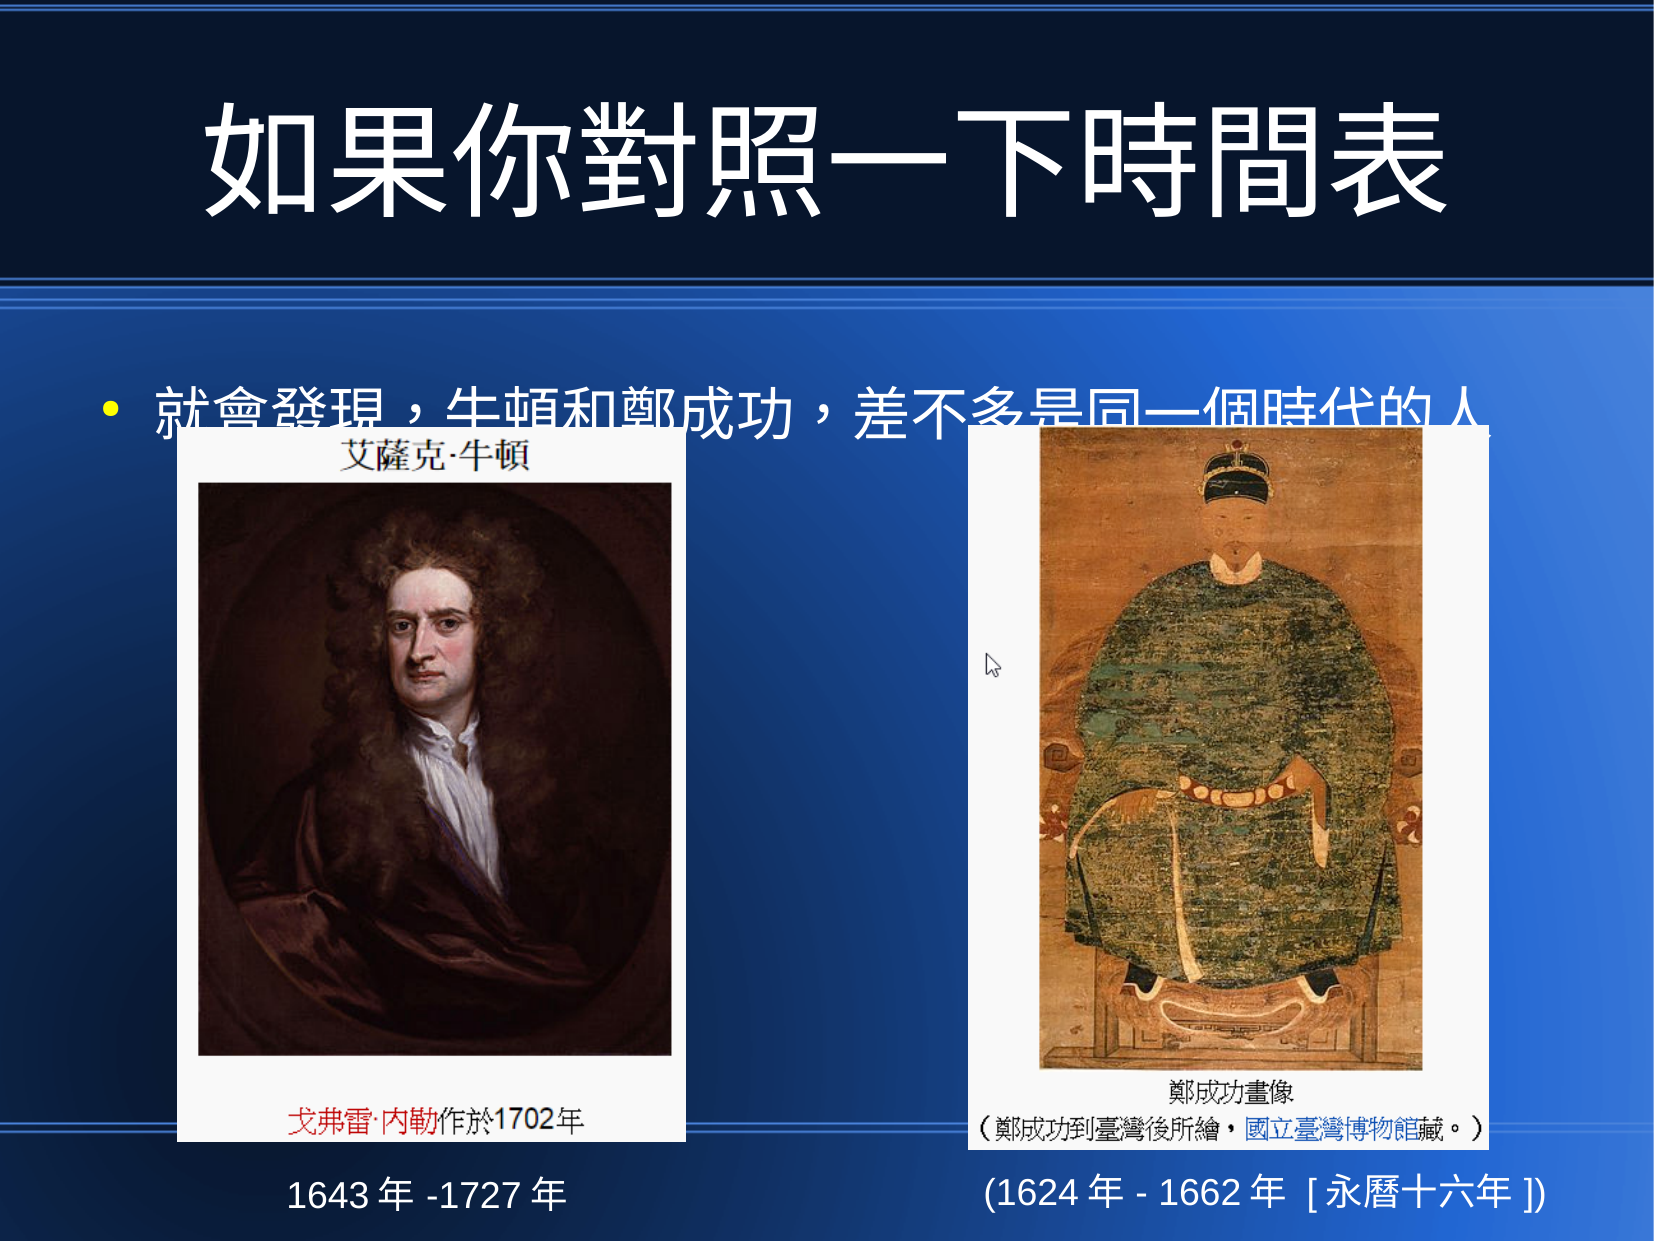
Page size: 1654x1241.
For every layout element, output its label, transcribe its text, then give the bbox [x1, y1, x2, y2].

picture [177, 427, 686, 1142]
picture [968, 425, 1489, 1150]
picture [0, 0, 1654, 1241]
text_box (1624年- 1662年 [永曆十六年]) [968, 1154, 1583, 1241]
text_box 1643年-1727年 [271, 1157, 615, 1229]
list 就會發現，牛頓和鄭成功，差不多是同一個時代的人 [82, 325, 1571, 1241]
title 如果你對照一下時間表 [82, 49, 1571, 257]
